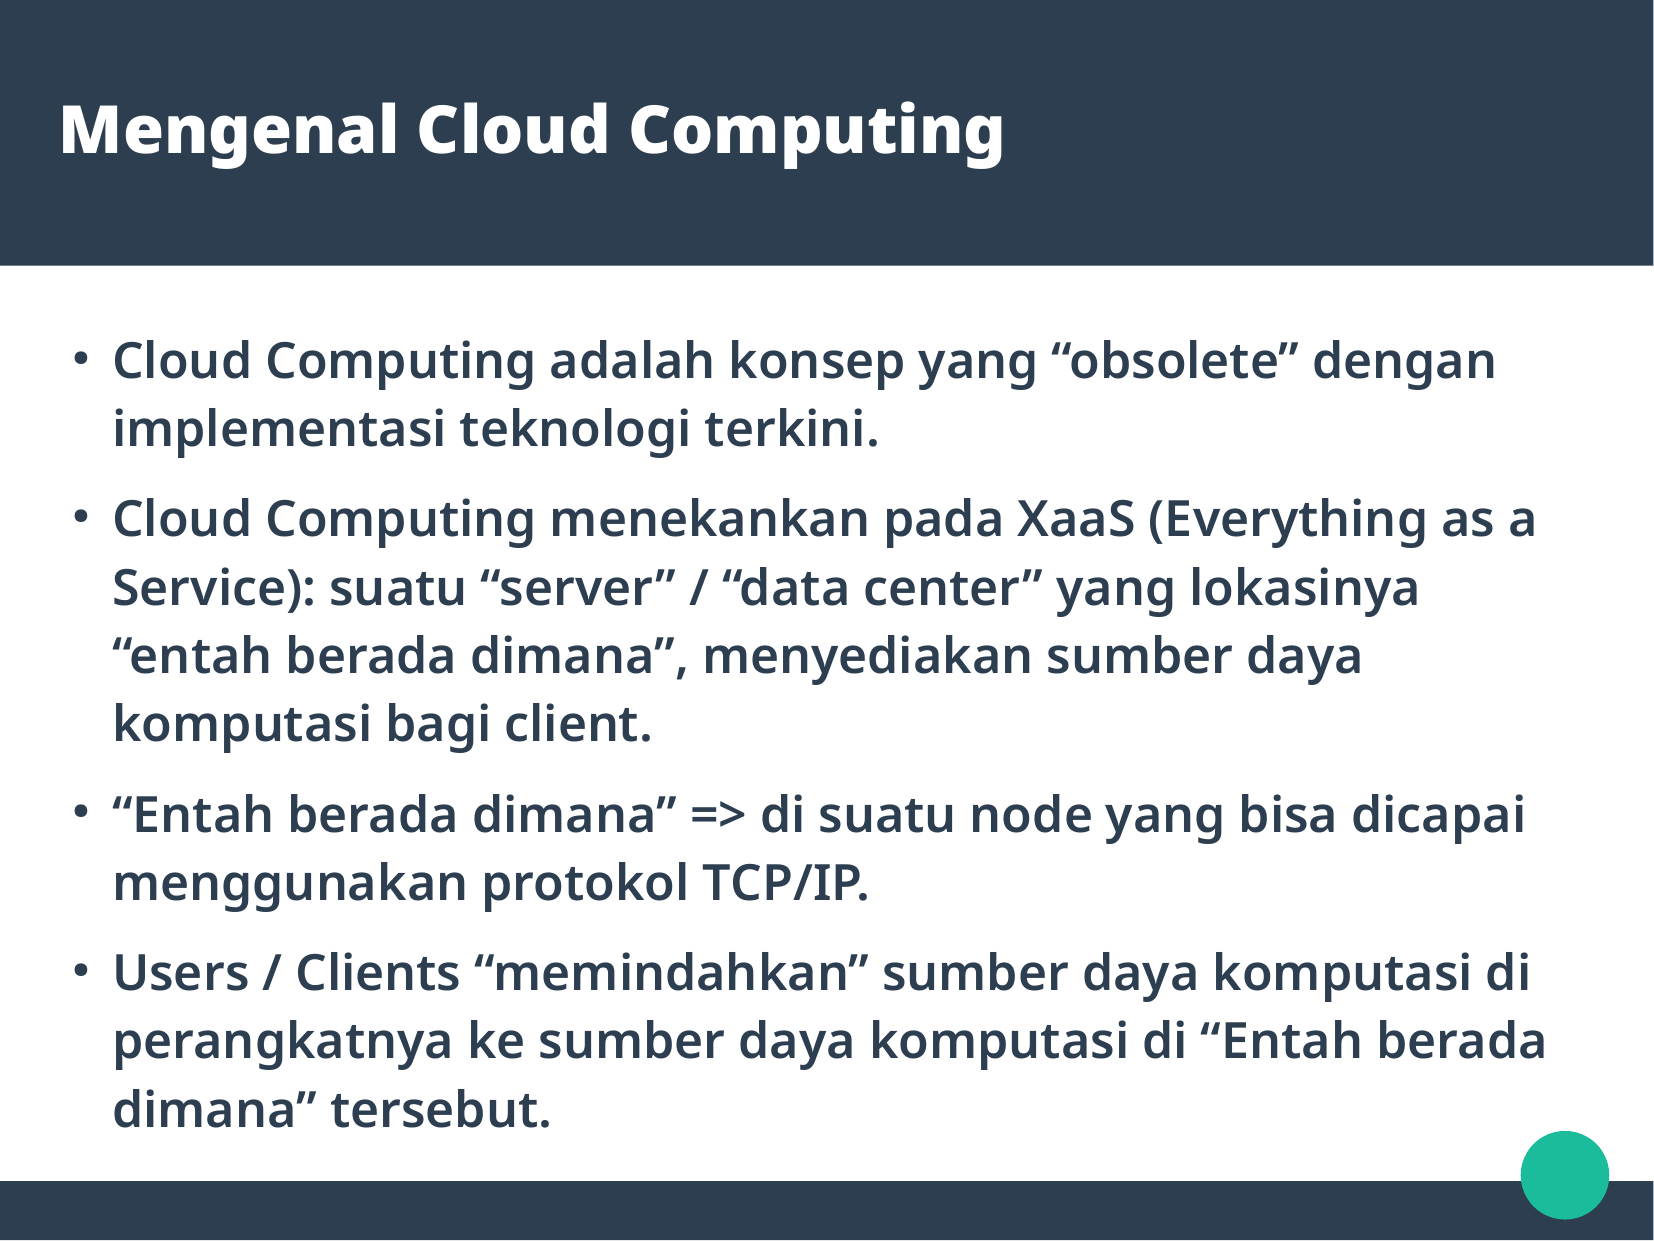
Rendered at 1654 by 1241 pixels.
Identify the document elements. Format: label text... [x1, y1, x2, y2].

list Cloud Computing adalah konsep yang “obsolete” dengan implementasi teknologi terkini. Cloud Computing menekankan pada XaaS (Everything as a Service): suatu “server” / “data center” yang lokasinya “entah berada dimana”, menyediakan sumber daya komputasi bagi client. “Entah berada dimana” => di suatu node yang bisa dicapai menggunakan protokol TCP/IP. Users / Clients “memindahkan” sumber daya komputasi di perangkatnya ke sumber daya komputasi di “Entah berada dimana” tersebut. [59, 324, 1595, 1152]
title Mengenal Cloud Computing [59, 49, 1595, 207]
